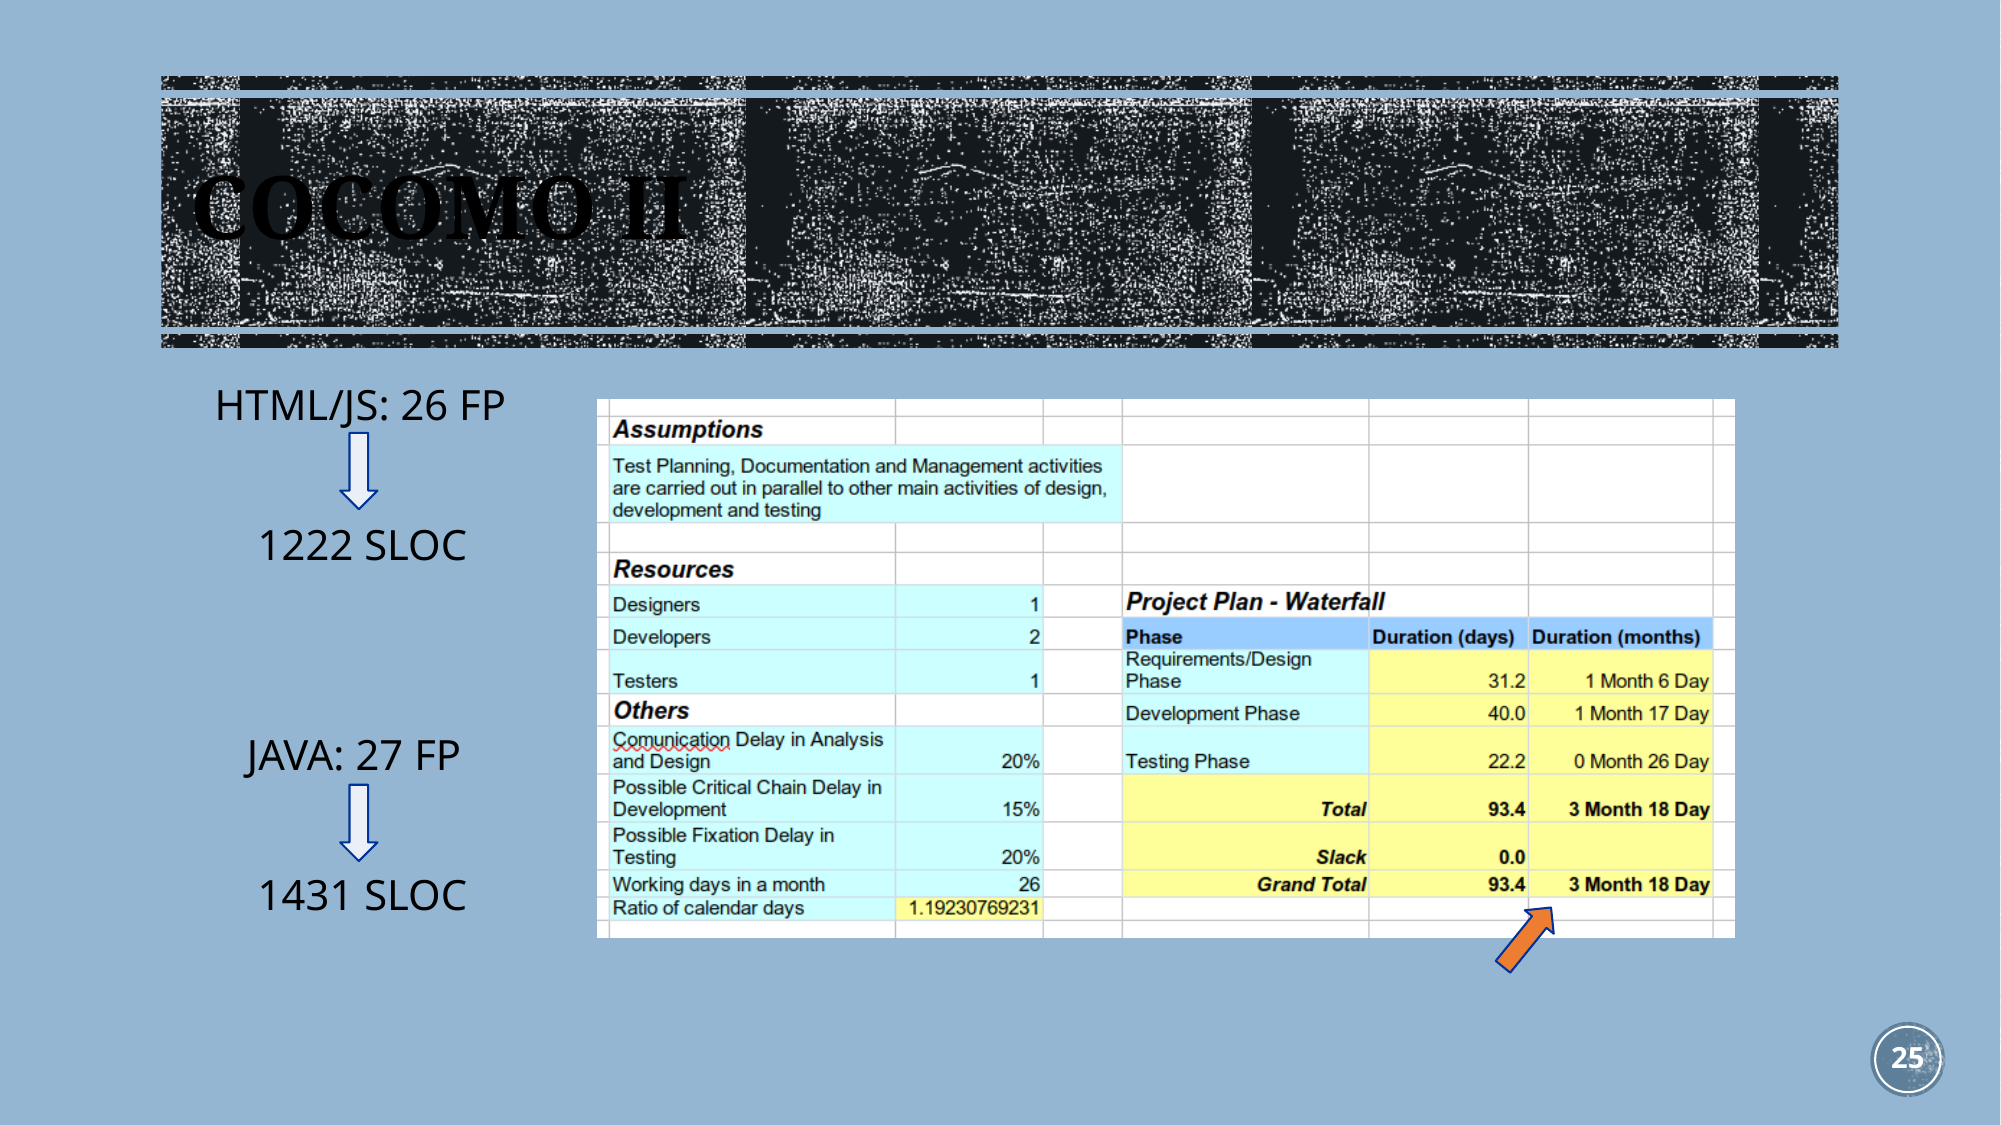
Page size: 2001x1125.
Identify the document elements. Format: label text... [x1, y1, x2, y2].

picture [597, 399, 1735, 938]
slide_number 25 [1855, 1028, 1961, 1089]
title Cocomo ii [175, 79, 1826, 344]
list HTML/JS: 26 FP 1222 SLOC JAVA: 27 FP 1431 SLOC [199, 376, 1735, 979]
text_box [0, 0, 2000, 1125]
